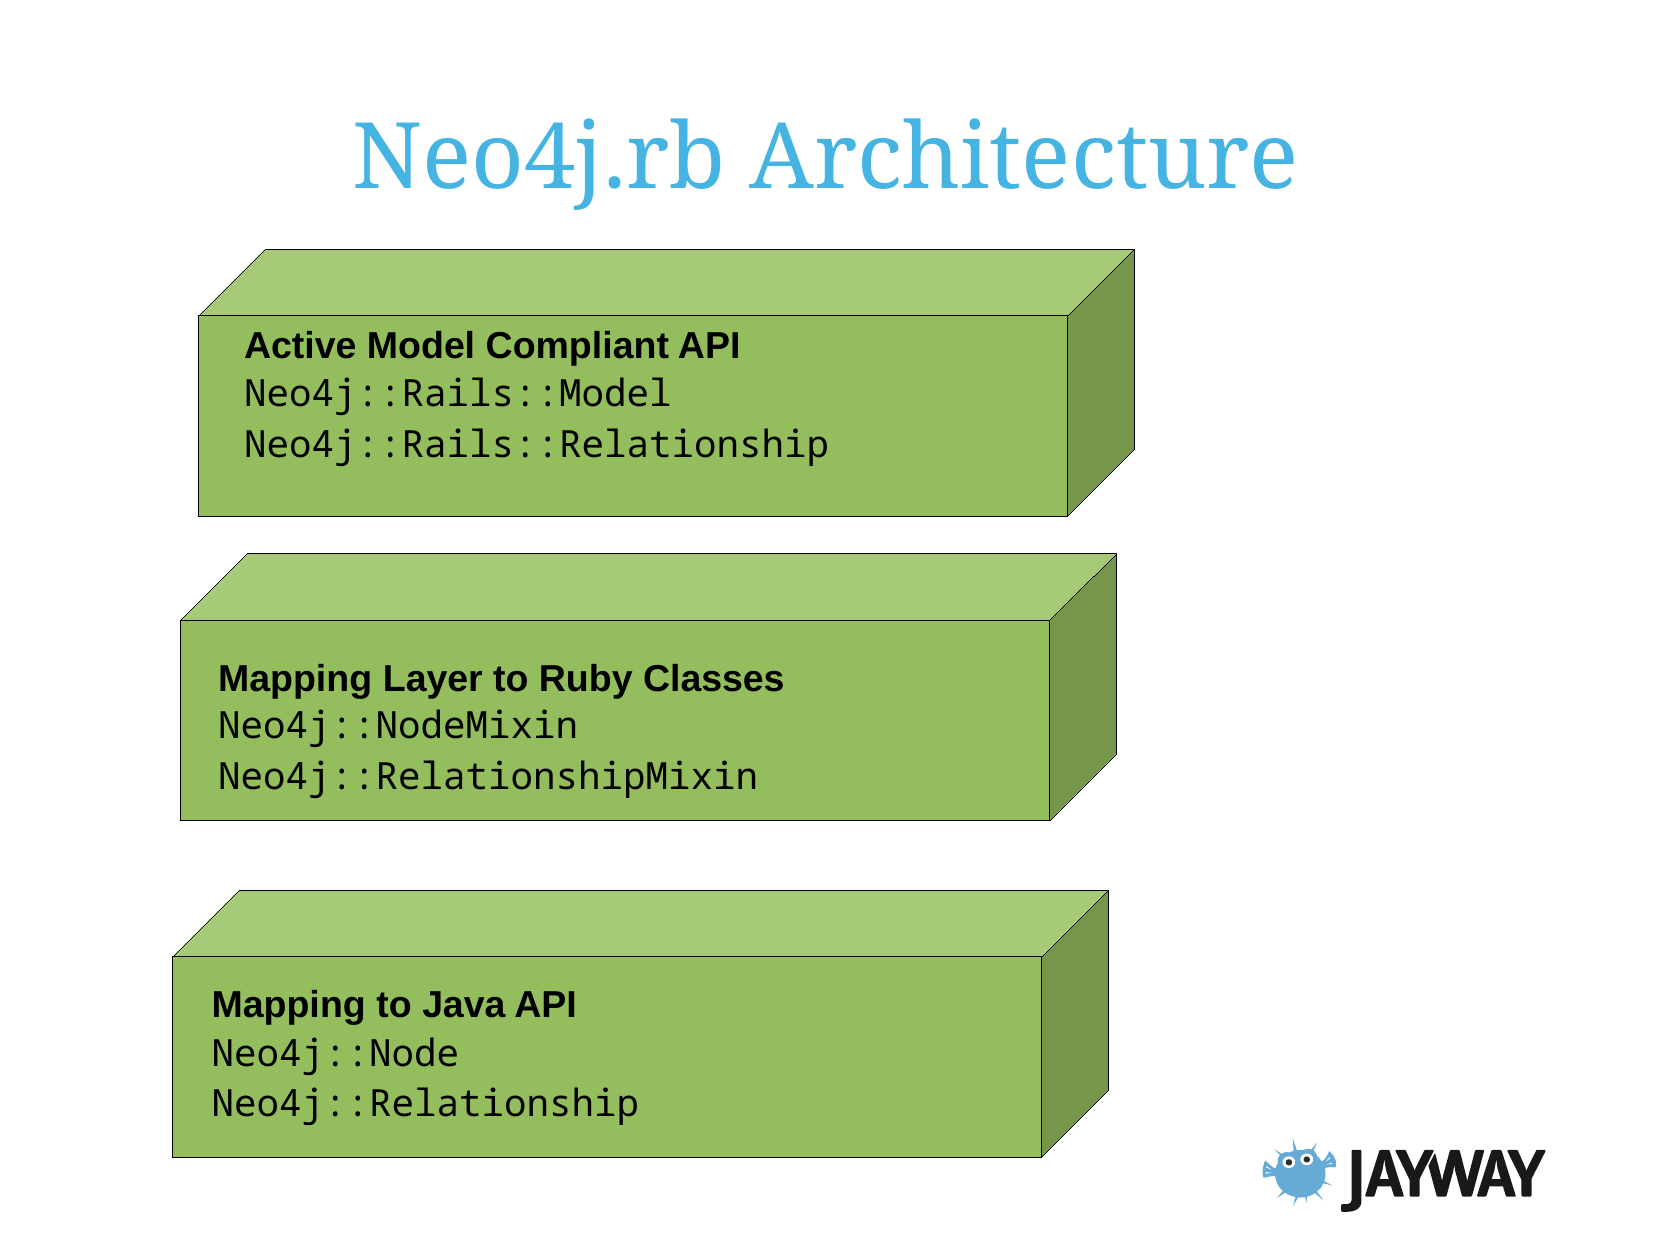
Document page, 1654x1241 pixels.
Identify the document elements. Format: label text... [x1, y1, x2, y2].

text_box Mapping to Java API Neo4j::Node Neo4j::Relationship [196, 976, 1223, 1121]
text_box Mapping Layer to Ruby Classes Neo4j::NodeMixin Neo4j::RelationshipMixin [203, 649, 1229, 794]
title Neo4j.rb Architecture [82, 49, 1571, 257]
text_box [180, 553, 1117, 821]
text_box [172, 890, 1109, 1158]
text_box Active Model Compliant API Neo4j::Rails::Model Neo4j::Rails::Relationship [229, 317, 1255, 462]
text_box [198, 257, 1135, 517]
